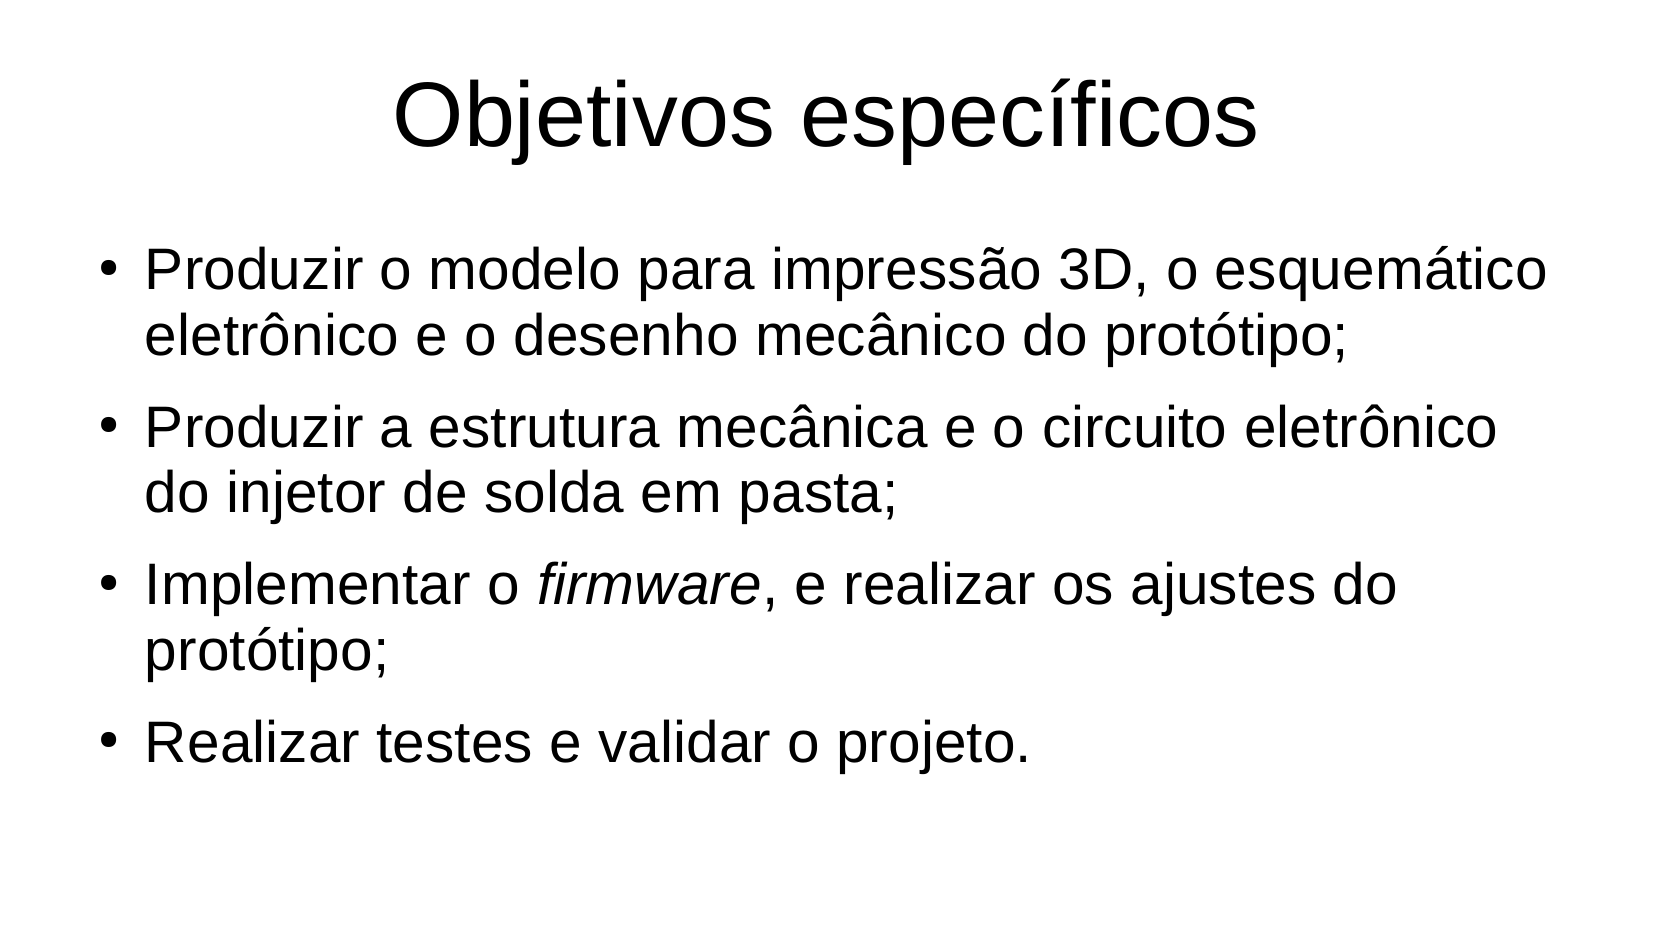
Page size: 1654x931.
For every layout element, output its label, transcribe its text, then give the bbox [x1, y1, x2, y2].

list Produzir o modelo para impressão 3D, o esquemático eletrônico e o desenho mecânico do protótipo; Produzir a estrutura mecânica e o circuito eletrônico do injetor de solda em pasta; Implementar o firmware, e realizar os ajustes do protótipo; Realizar testes e validar o projeto. [82, 236, 1571, 776]
title Objetivos específicos [82, 37, 1571, 193]
